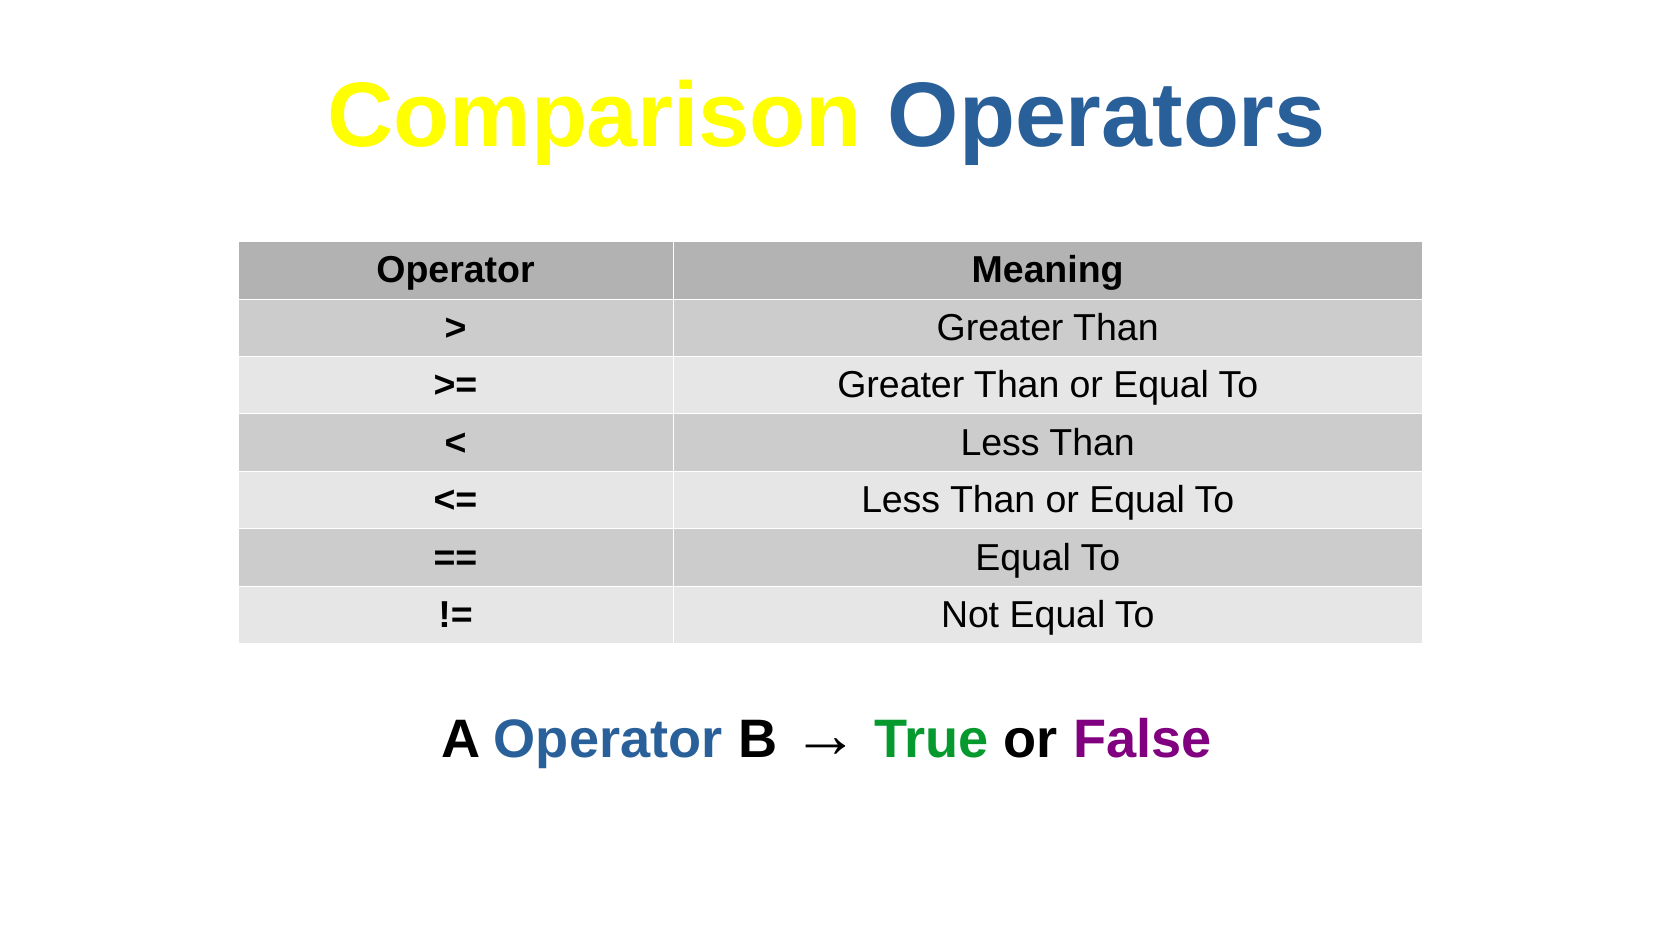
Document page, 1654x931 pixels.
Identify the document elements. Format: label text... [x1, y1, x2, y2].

table_cell Not Equal To [674, 587, 1422, 643]
table_cell < [239, 414, 673, 471]
table_cell Greater Than [674, 300, 1422, 356]
table_cell <= [239, 472, 673, 528]
table_cell Greater Than or Equal To [674, 357, 1422, 413]
table_cell >= [239, 357, 673, 413]
table_cell == [239, 529, 673, 586]
title A Operator B → True or False [82, 686, 1571, 843]
table_cell != [239, 587, 673, 643]
table_cell Less Than [674, 414, 1422, 471]
table_cell Less Than or Equal To [674, 472, 1422, 528]
table_header Meaning [674, 242, 1422, 299]
table_cell > [239, 300, 673, 356]
title Comparison Operators [82, 37, 1571, 193]
table_cell Equal To [674, 529, 1422, 586]
table_header Operator [239, 242, 673, 299]
